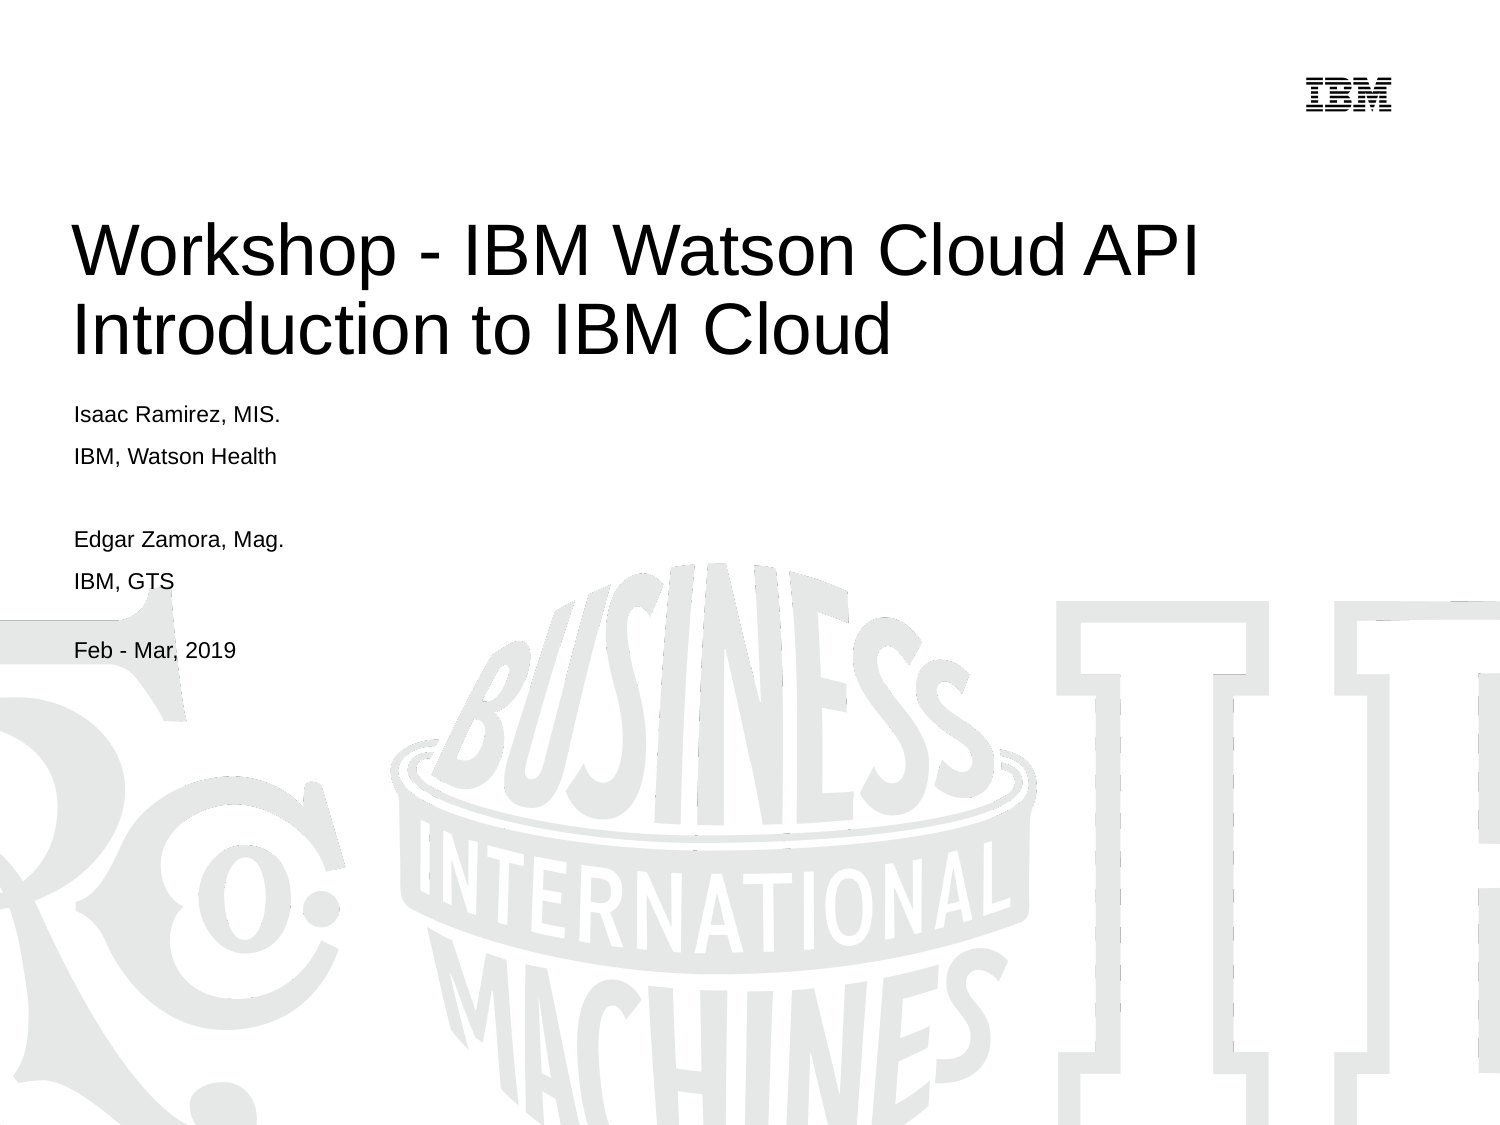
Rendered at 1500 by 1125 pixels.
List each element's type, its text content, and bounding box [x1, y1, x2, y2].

subtitle Isaac Ramirez, MIS. IBM, Watson Health Edgar Zamora, Mag. IBM, GTS Feb - Mar, 2019 [59, 391, 1334, 672]
picture [0, 0, 1500, 1125]
title Workshop - IBM Watson Cloud API Introduction to IBM Cloud [56, 205, 1241, 387]
